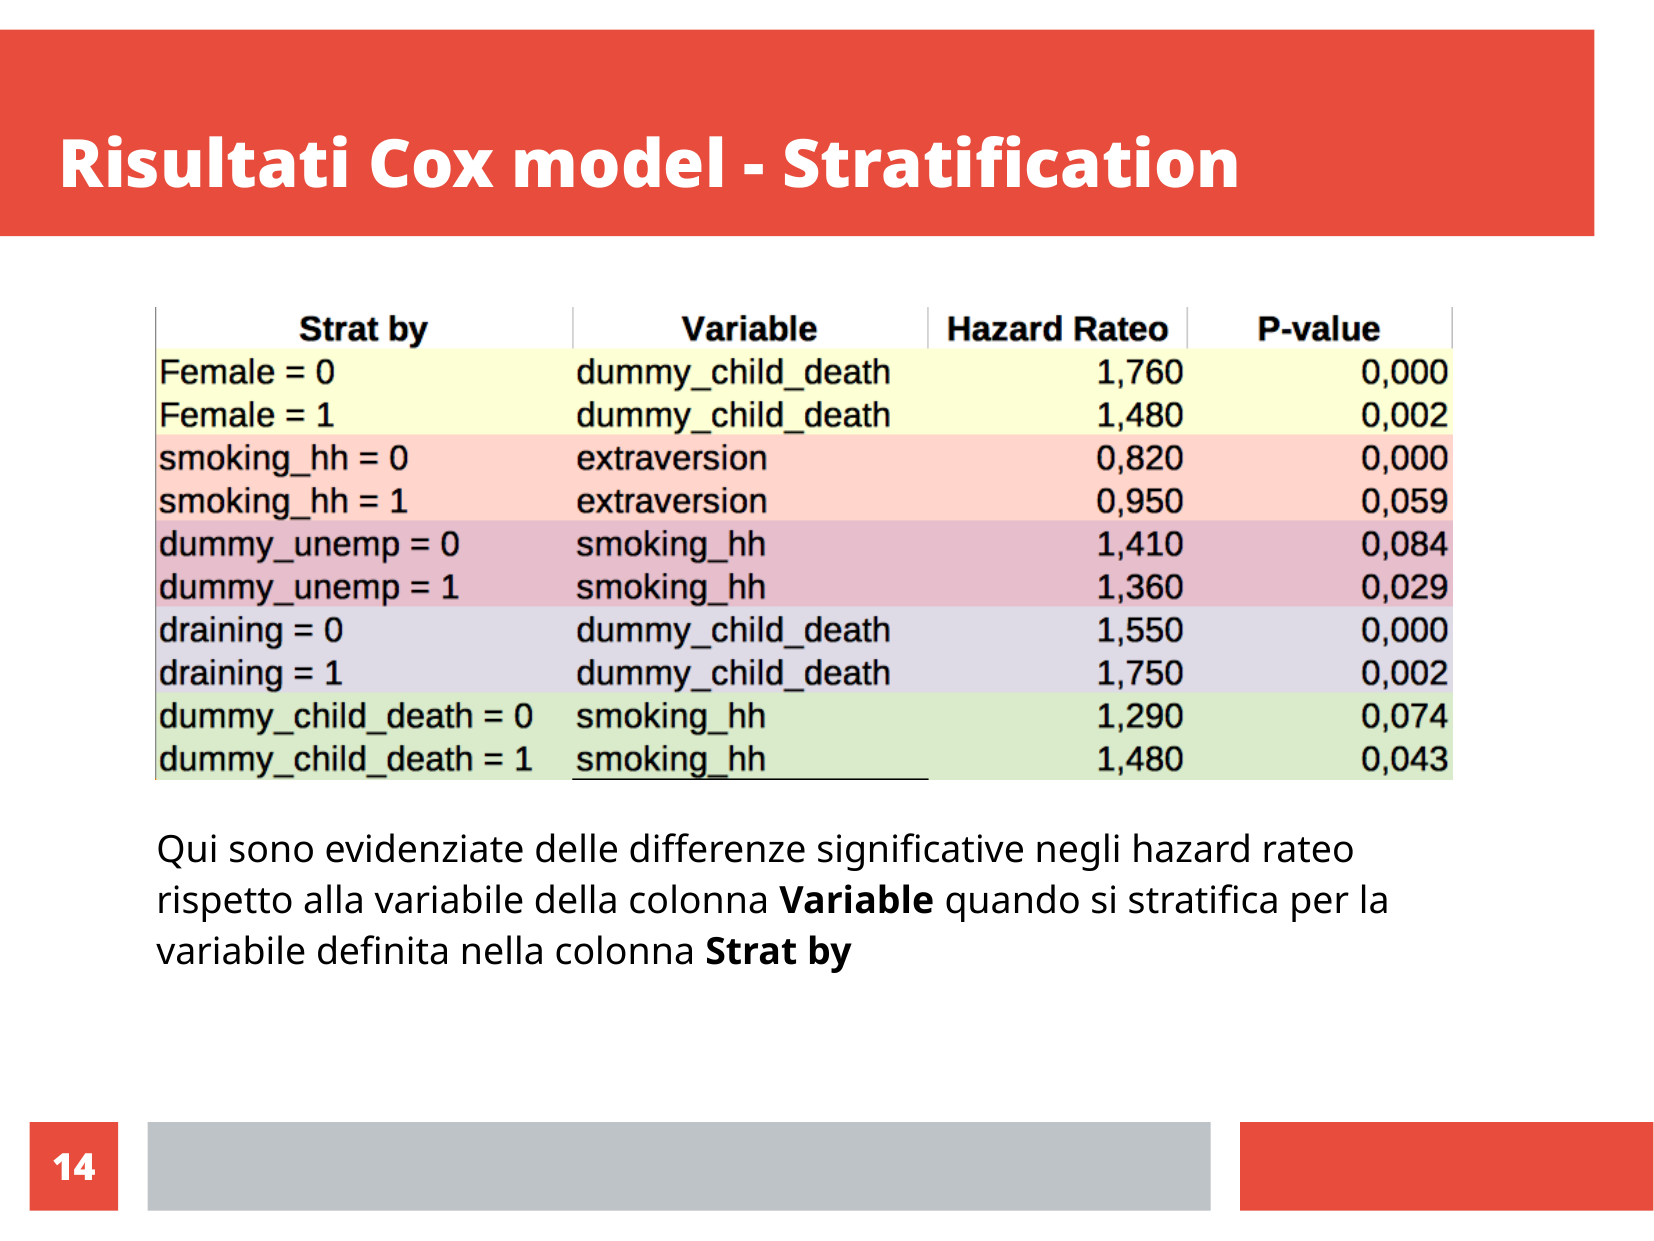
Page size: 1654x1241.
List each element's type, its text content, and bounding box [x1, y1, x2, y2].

picture [155, 307, 1453, 780]
text_box Qui sono evidenziate delle differenze significative negli hazard rateo rispetto alla variabile della colonna Variable quando si stratifica per la variabile definita nella colonna Strat by [141, 814, 1453, 972]
title Risultati Cox model - Stratification [59, 59, 1595, 207]
